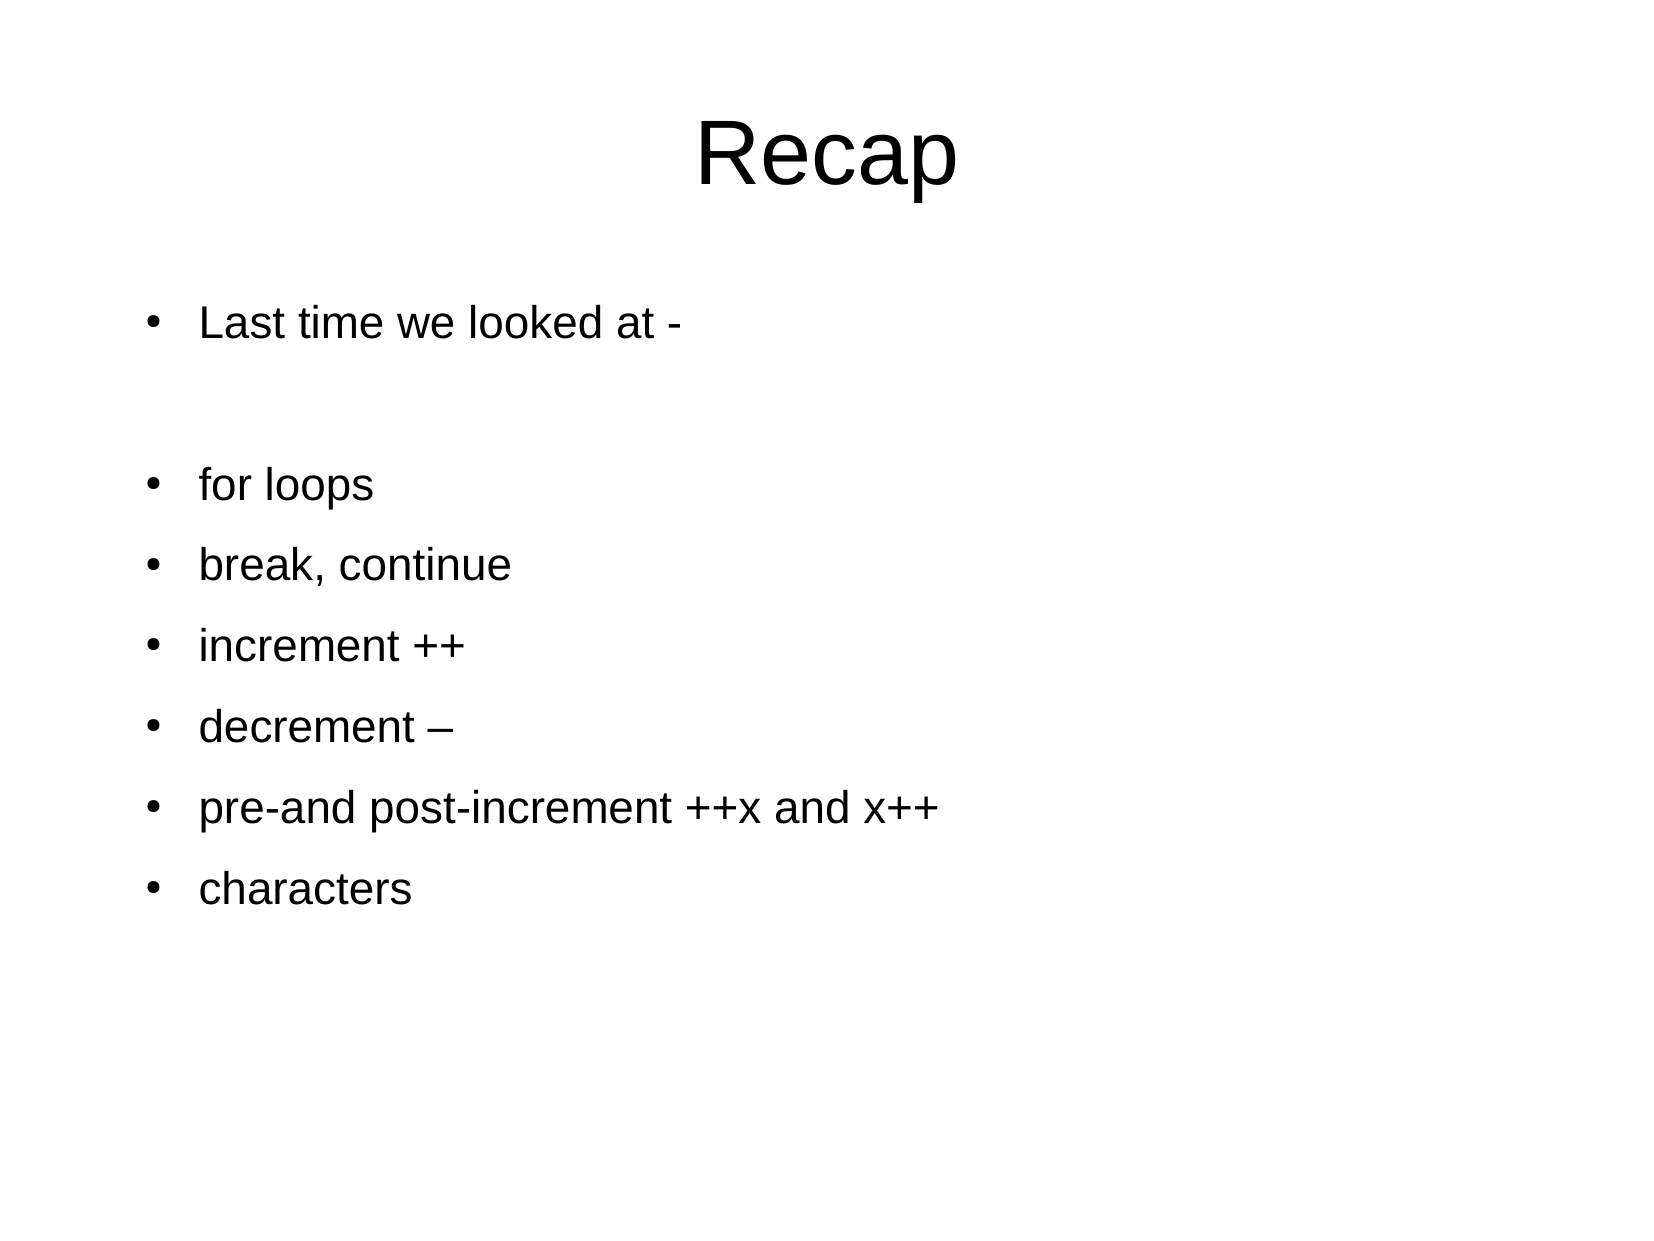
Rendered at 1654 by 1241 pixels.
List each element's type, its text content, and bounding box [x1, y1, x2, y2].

list Last time we looked at - for loops break, continue increment ++ decrement – pre-and post-increment ++x and x++ characters [127, 296, 1583, 1170]
title Recap [82, 49, 1571, 257]
